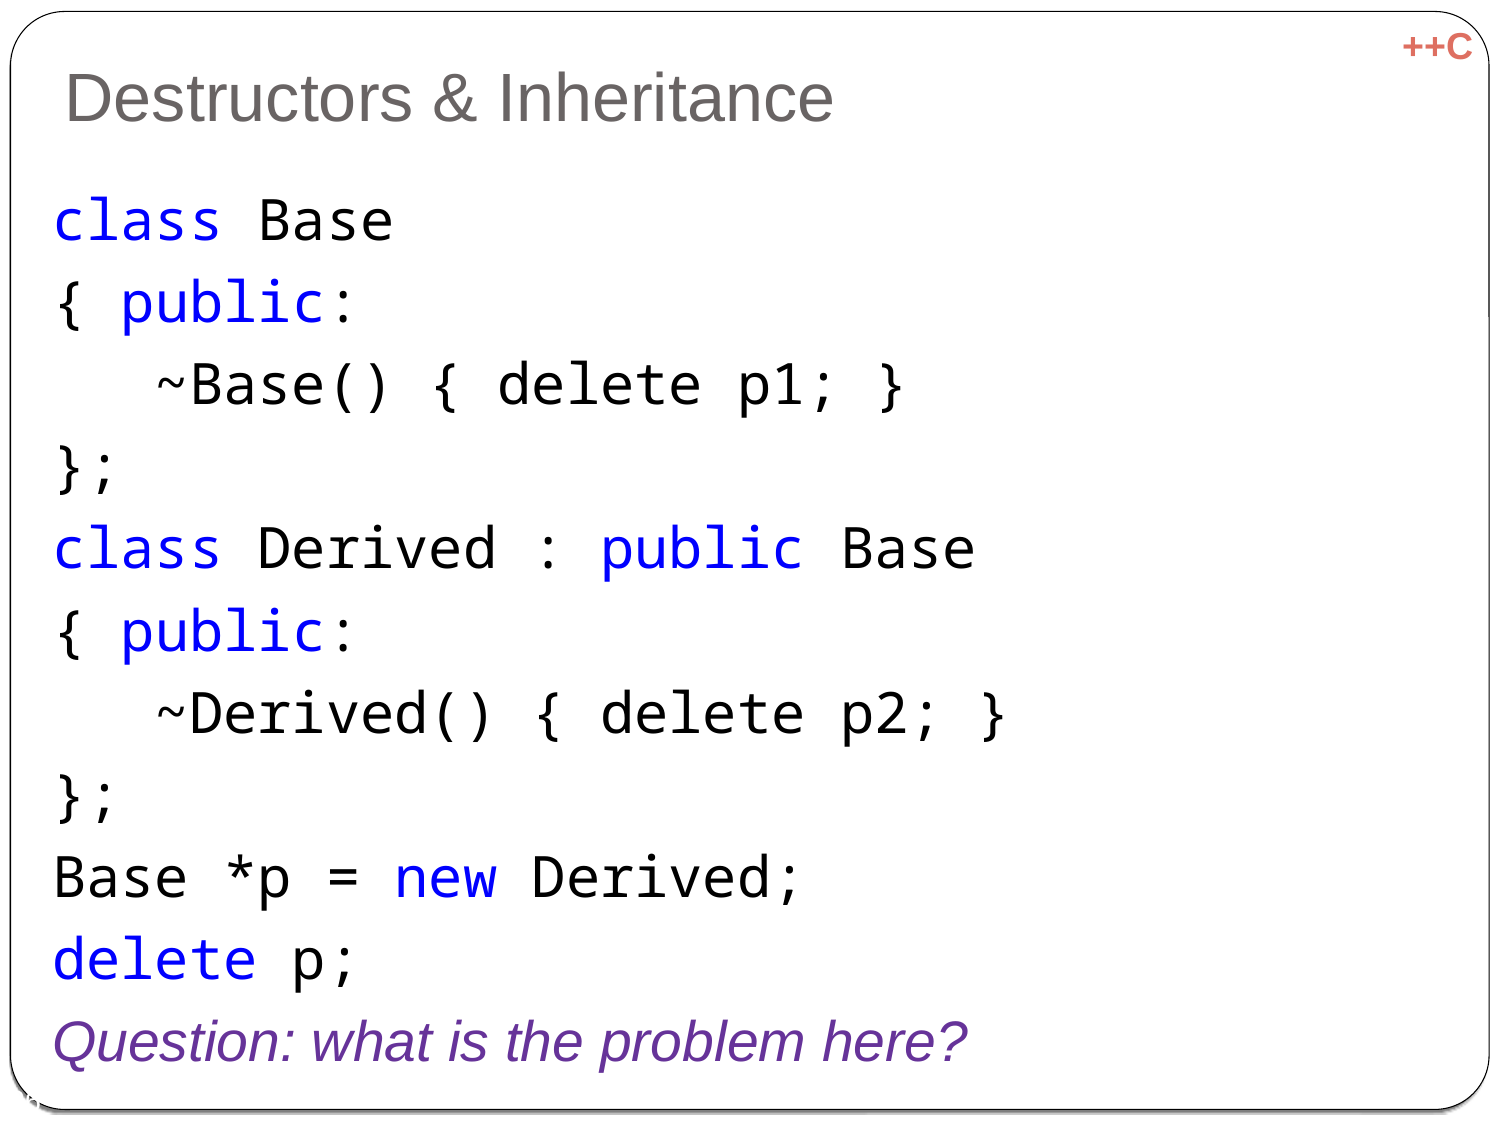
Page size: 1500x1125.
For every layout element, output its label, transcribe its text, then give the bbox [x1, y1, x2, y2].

title Destructors & Inheritance [50, 45, 1450, 150]
slide_number <number> [0, 1074, 50, 1125]
list class Base { public: ~Base() { delete p1; } }; class Derived : public Base { public: ~Derived() { delete p2; } }; Base *p = new Derived; delete p; Question: what is the problem here? [37, 162, 1463, 1088]
